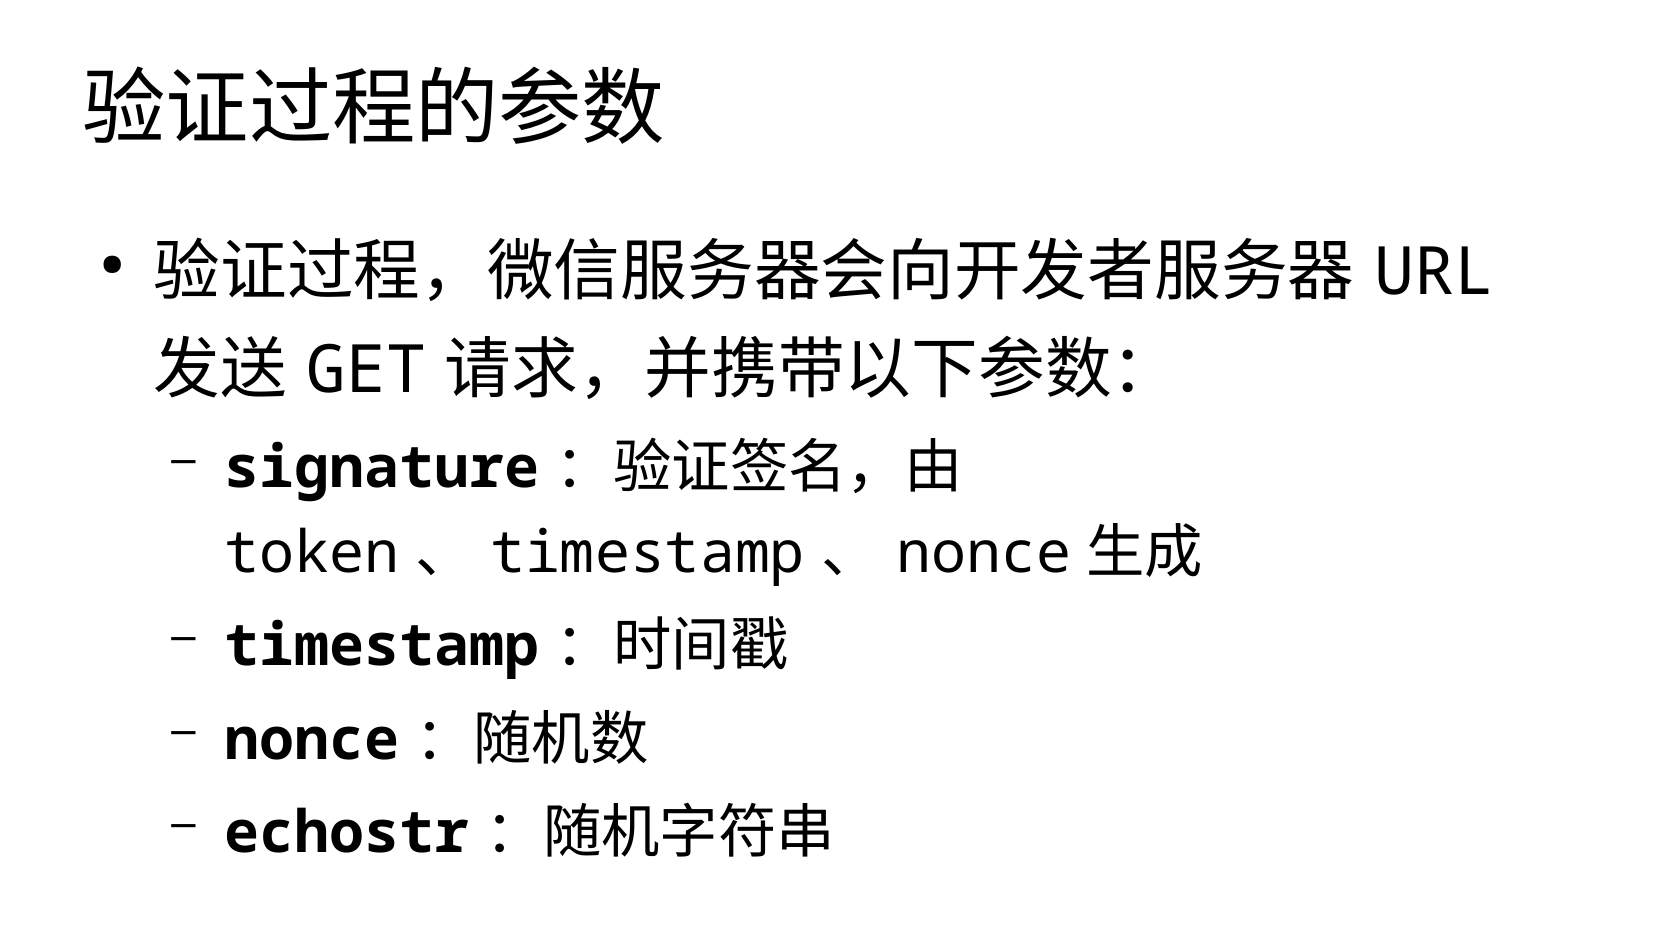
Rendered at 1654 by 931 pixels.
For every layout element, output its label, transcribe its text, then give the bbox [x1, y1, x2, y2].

list 验证过程，微信服务器会向开发者服务器URL发送GET请求，并携带以下参数： signature：验证签名，由token、timestamp、nonce生成 timestamp：时间戳 nonce：随机数 echostr：随机字符串 [82, 217, 1571, 875]
title 验证过程的参数 [82, 37, 1571, 166]
